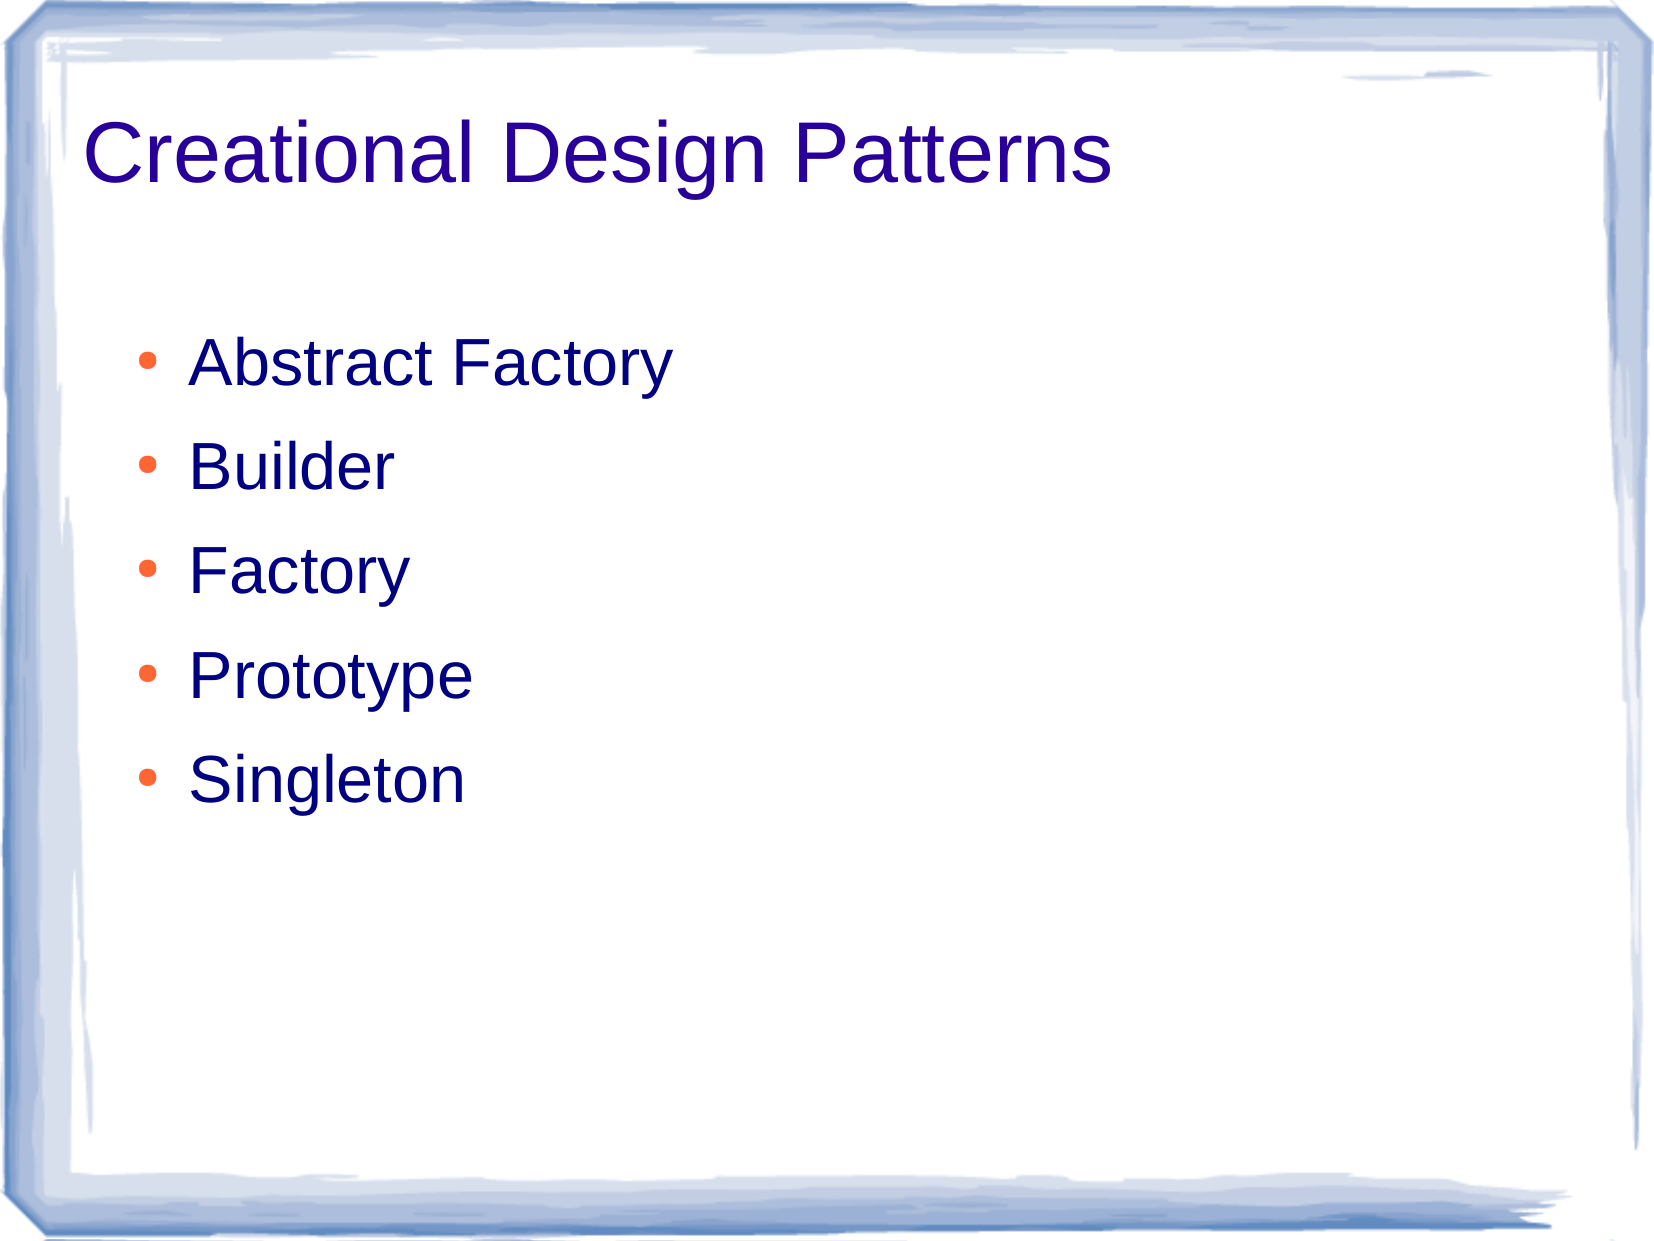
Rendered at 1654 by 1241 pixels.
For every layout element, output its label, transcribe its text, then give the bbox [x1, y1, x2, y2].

picture [0, 0, 1654, 1241]
list Abstract Factory Builder Factory Prototype Singleton [118, 324, 1571, 1004]
title Creational Design Patterns [82, 49, 1571, 257]
